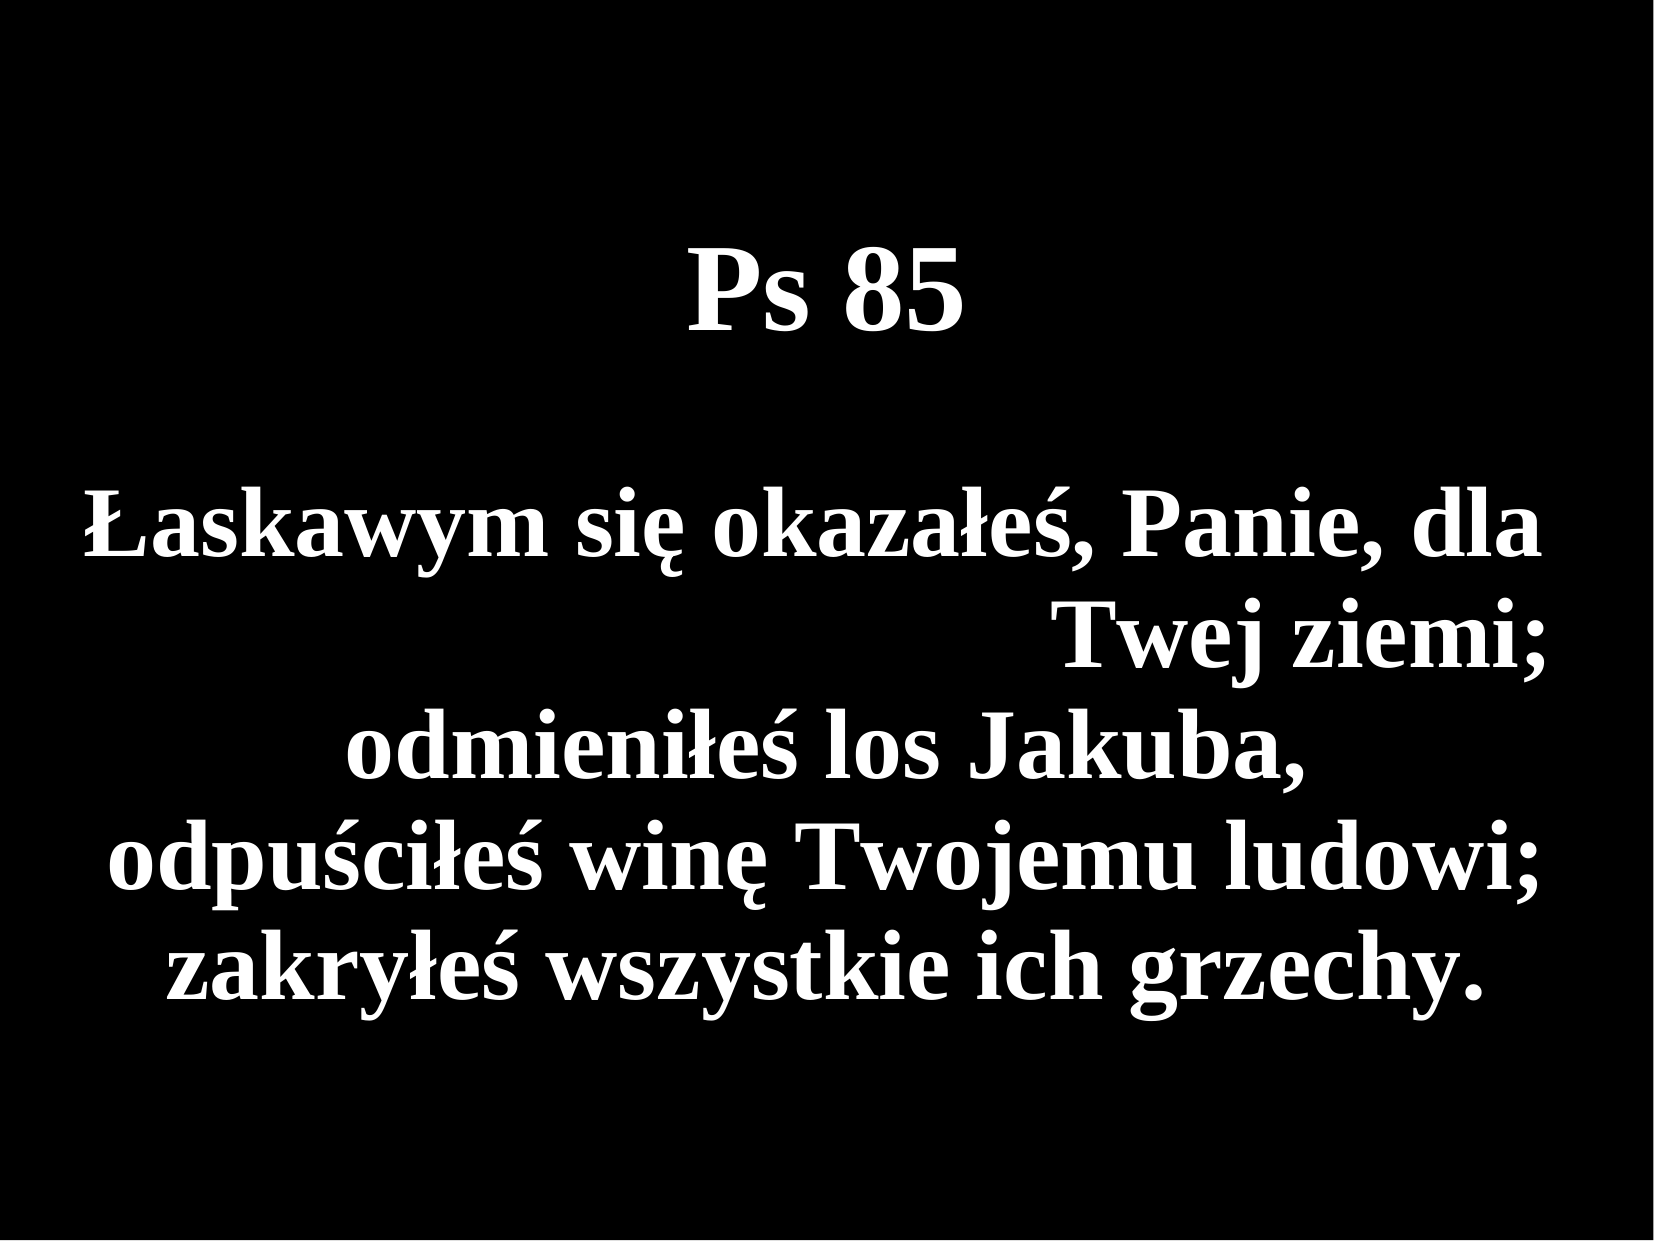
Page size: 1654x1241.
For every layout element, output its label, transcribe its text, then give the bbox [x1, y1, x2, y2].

title Ps 85 Łaskawym się okazałeś, Panie, dla Twej ziemi; odmieniłeś los Jakuba, odpuściłeś winę Twojemu ludowi; zakryłeś wszystkie ich grzechy. [0, 0, 1654, 1241]
